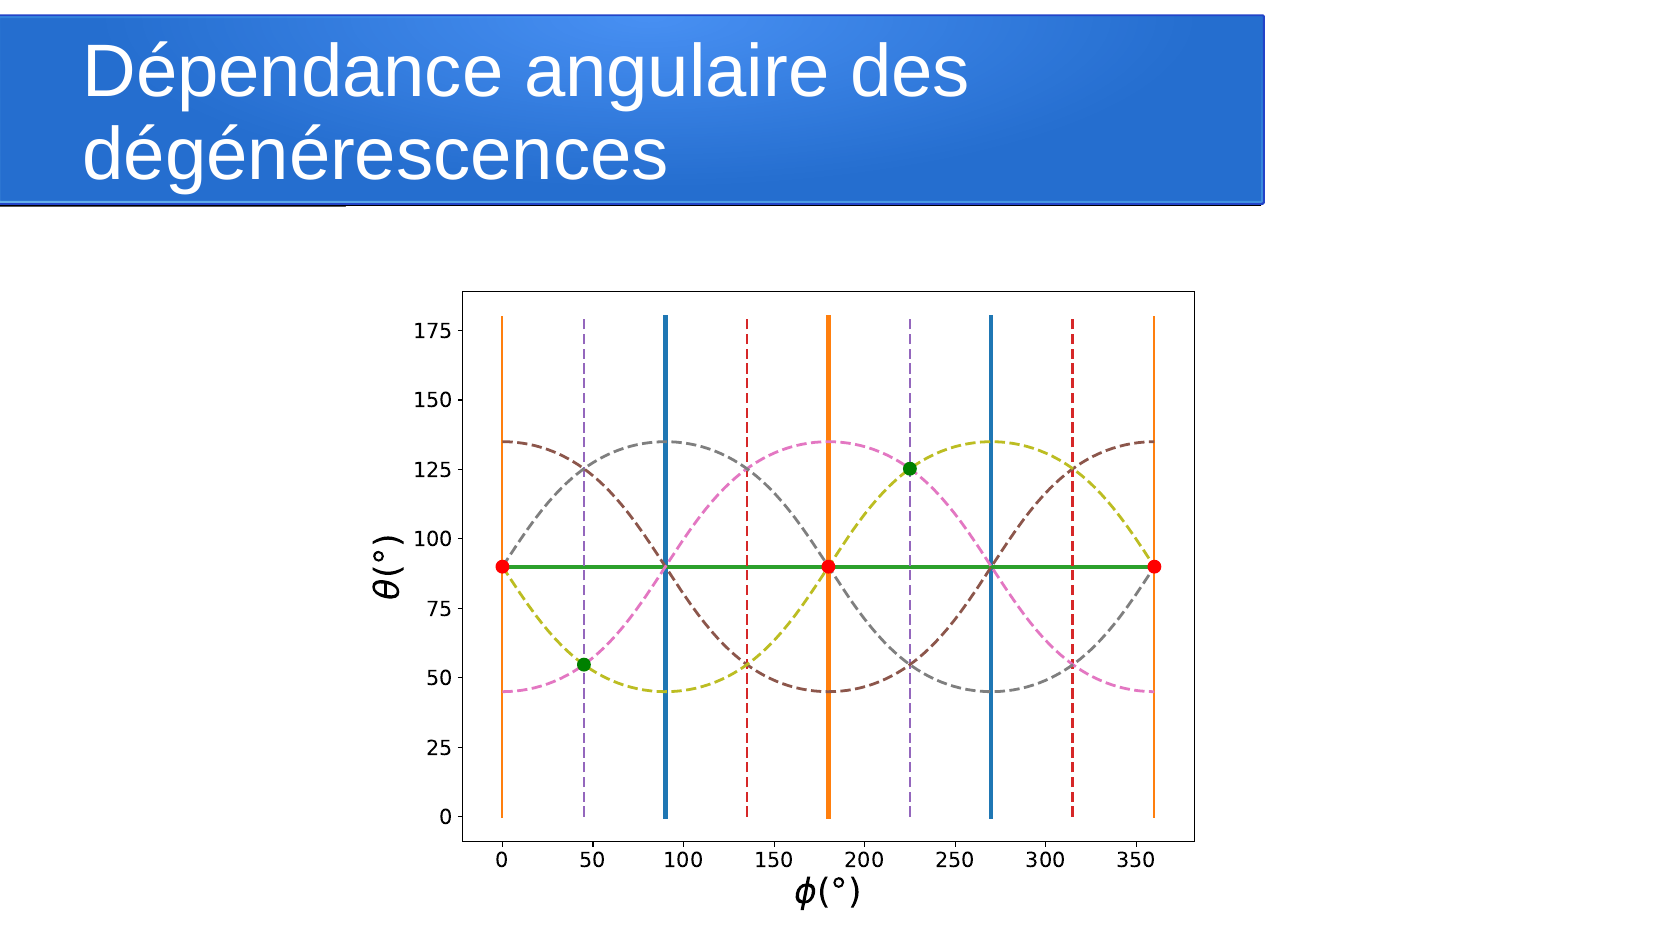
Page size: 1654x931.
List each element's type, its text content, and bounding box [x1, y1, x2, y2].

picture [345, 206, 1288, 922]
title Dépendance angulaire des dégénérescences [82, 29, 1235, 196]
